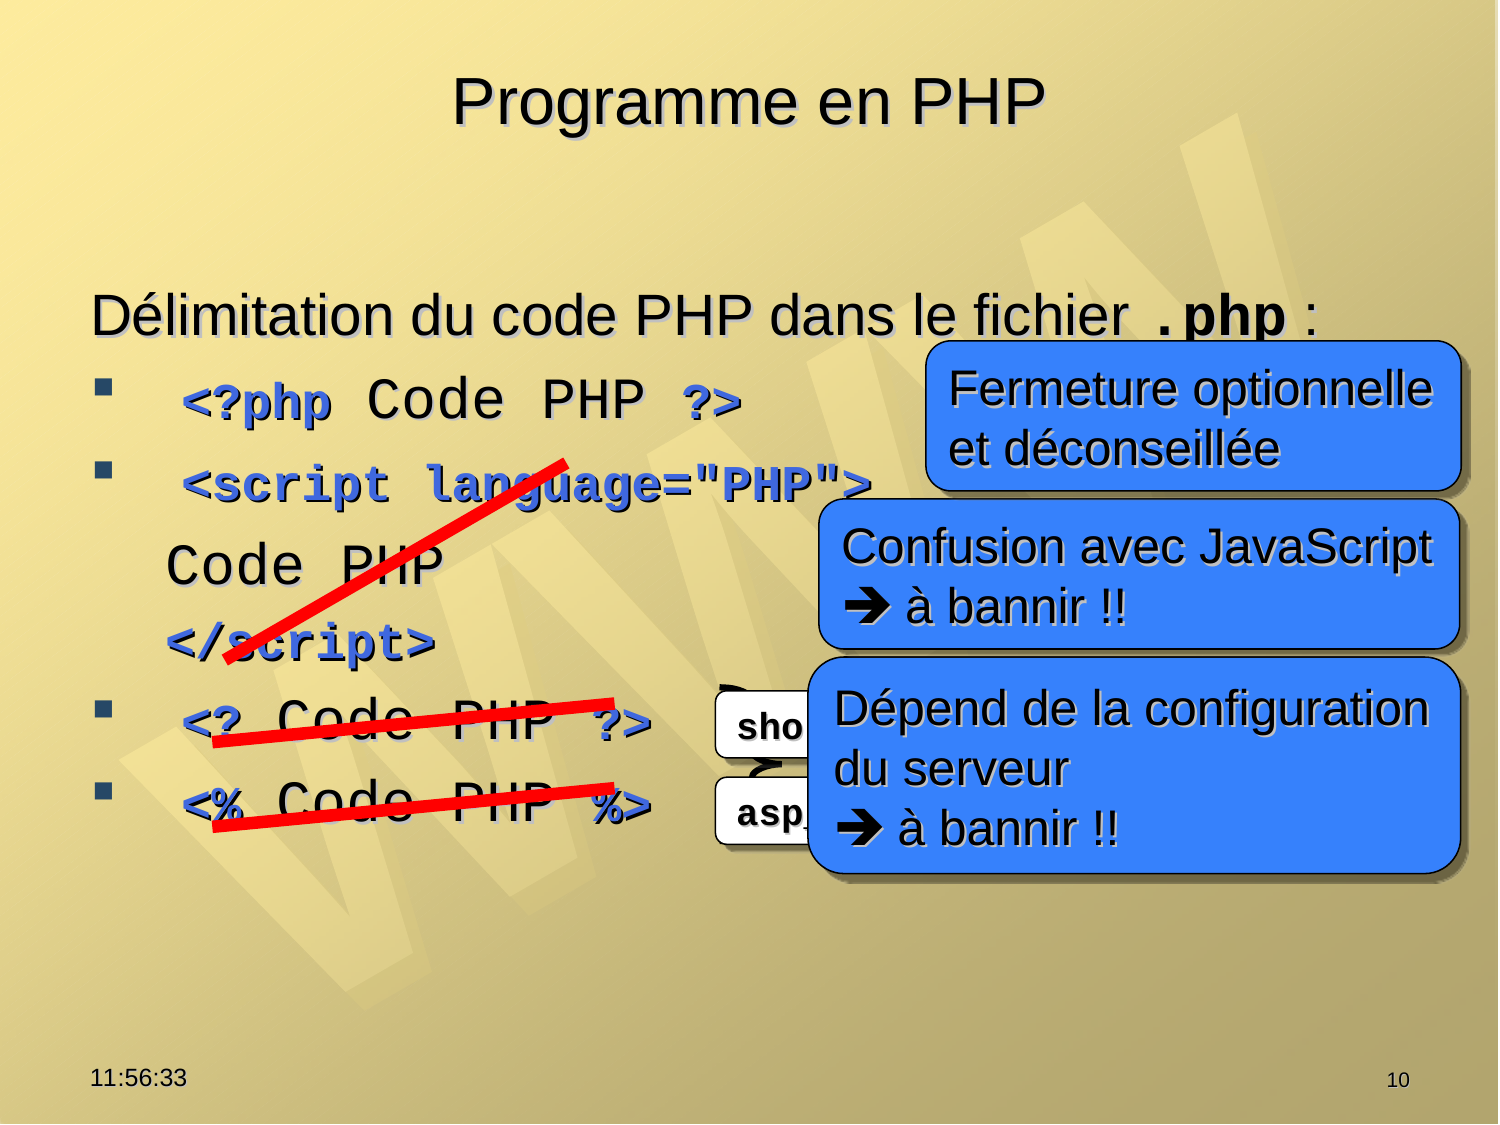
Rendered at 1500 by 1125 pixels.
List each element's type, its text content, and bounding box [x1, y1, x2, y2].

text_box Confusion avec JavaScript  à bannir !! [818, 498, 1460, 650]
text_box 18:45:29 [74, 1058, 426, 1100]
text_box short_open_tag [715, 690, 808, 758]
text_box Dépend de la configuration du serveur  à bannir !! [807, 656, 1461, 874]
text_box <numéro> [1074, 1058, 1426, 1100]
title Programme en PHP [75, 45, 1426, 152]
text_box asp_tags [715, 777, 808, 845]
list Délimitation du code PHP dans le fichier .php : <?php Code PHP ?> <script language="PHP"> Code PHP </script> <? Code PHP ?> <% Code PHP %> [75, 270, 1426, 1013]
text_box Fermeture optionnelle et déconseillée [925, 340, 1462, 491]
